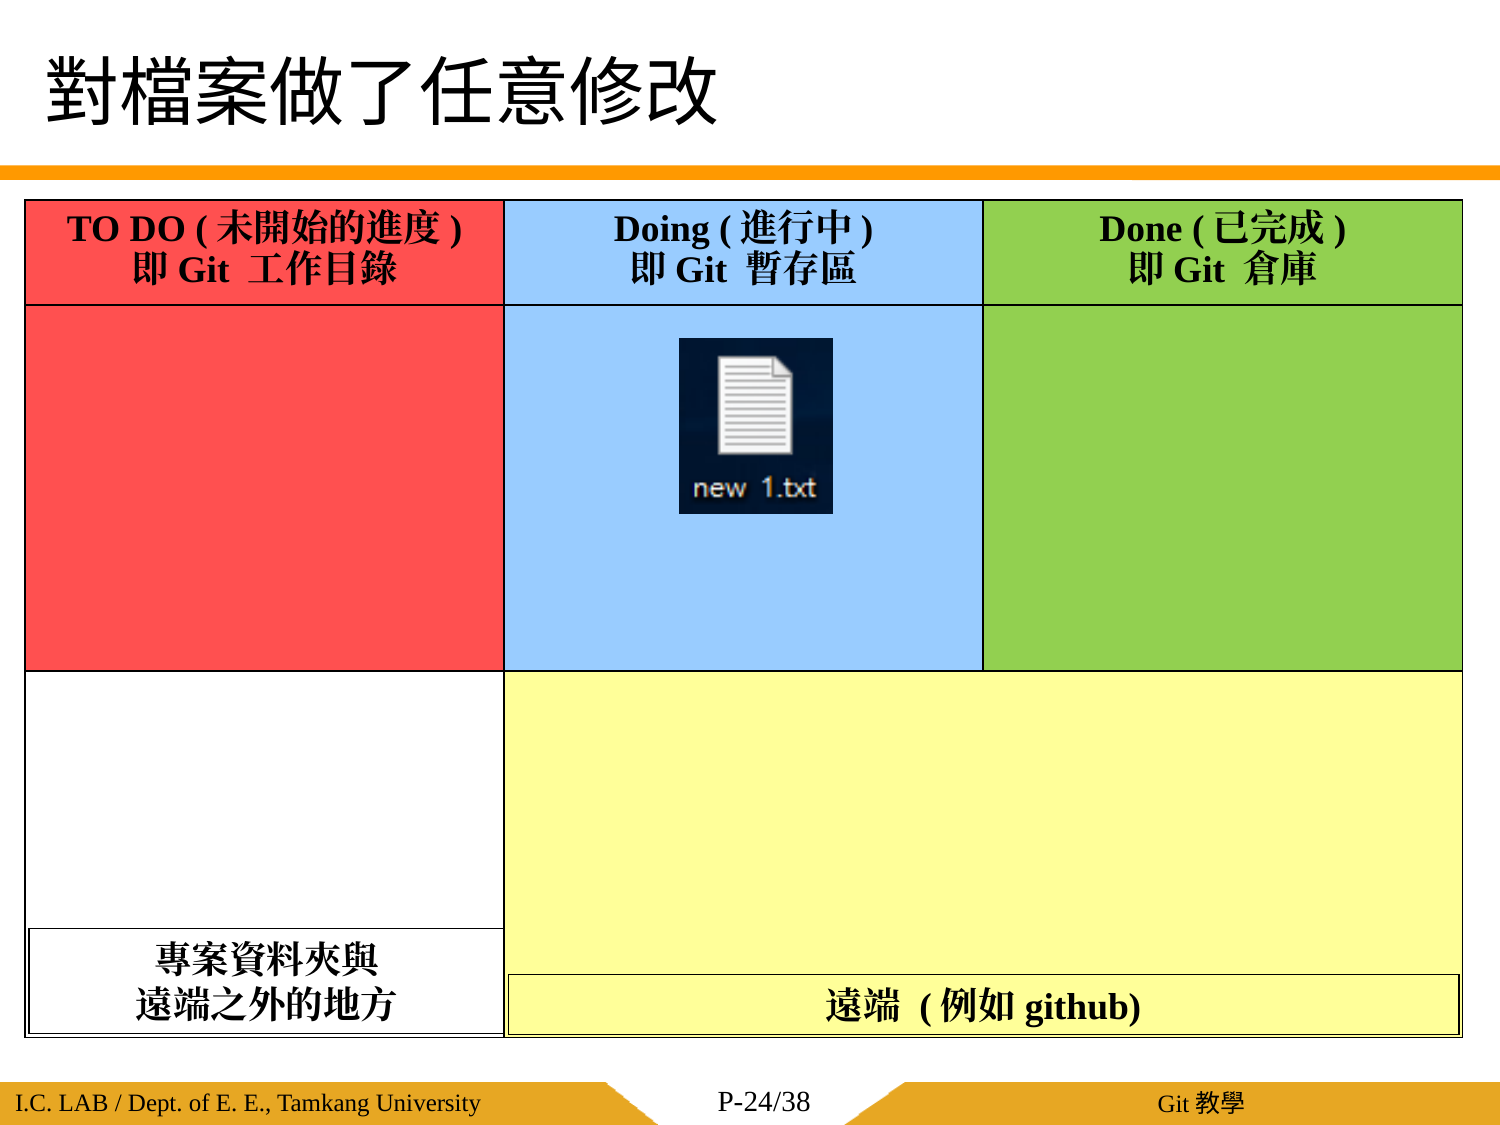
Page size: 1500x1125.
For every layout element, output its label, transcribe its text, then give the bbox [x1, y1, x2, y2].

table_header TO DO (未開始的進度) 即Git 工作目錄 [26, 201, 503, 304]
table_cell [505, 672, 1462, 1037]
table_cell [26, 306, 503, 670]
picture [679, 338, 833, 514]
table_header Doing (進行中) 即Git 暫存區 [505, 201, 982, 304]
text_box 遠端 (例如github) [508, 974, 1459, 1035]
table_header Done (已完成) 即Git 倉庫 [984, 201, 1462, 304]
picture [842, 1082, 1500, 1125]
table_cell [26, 672, 503, 1037]
text_box 專案資料夾與 遠端之外的地方 [29, 928, 505, 1034]
table_cell [505, 306, 982, 670]
title 對檔案做了任意修改 [29, 19, 1459, 161]
table_cell [984, 306, 1462, 670]
picture [0, 1082, 658, 1125]
